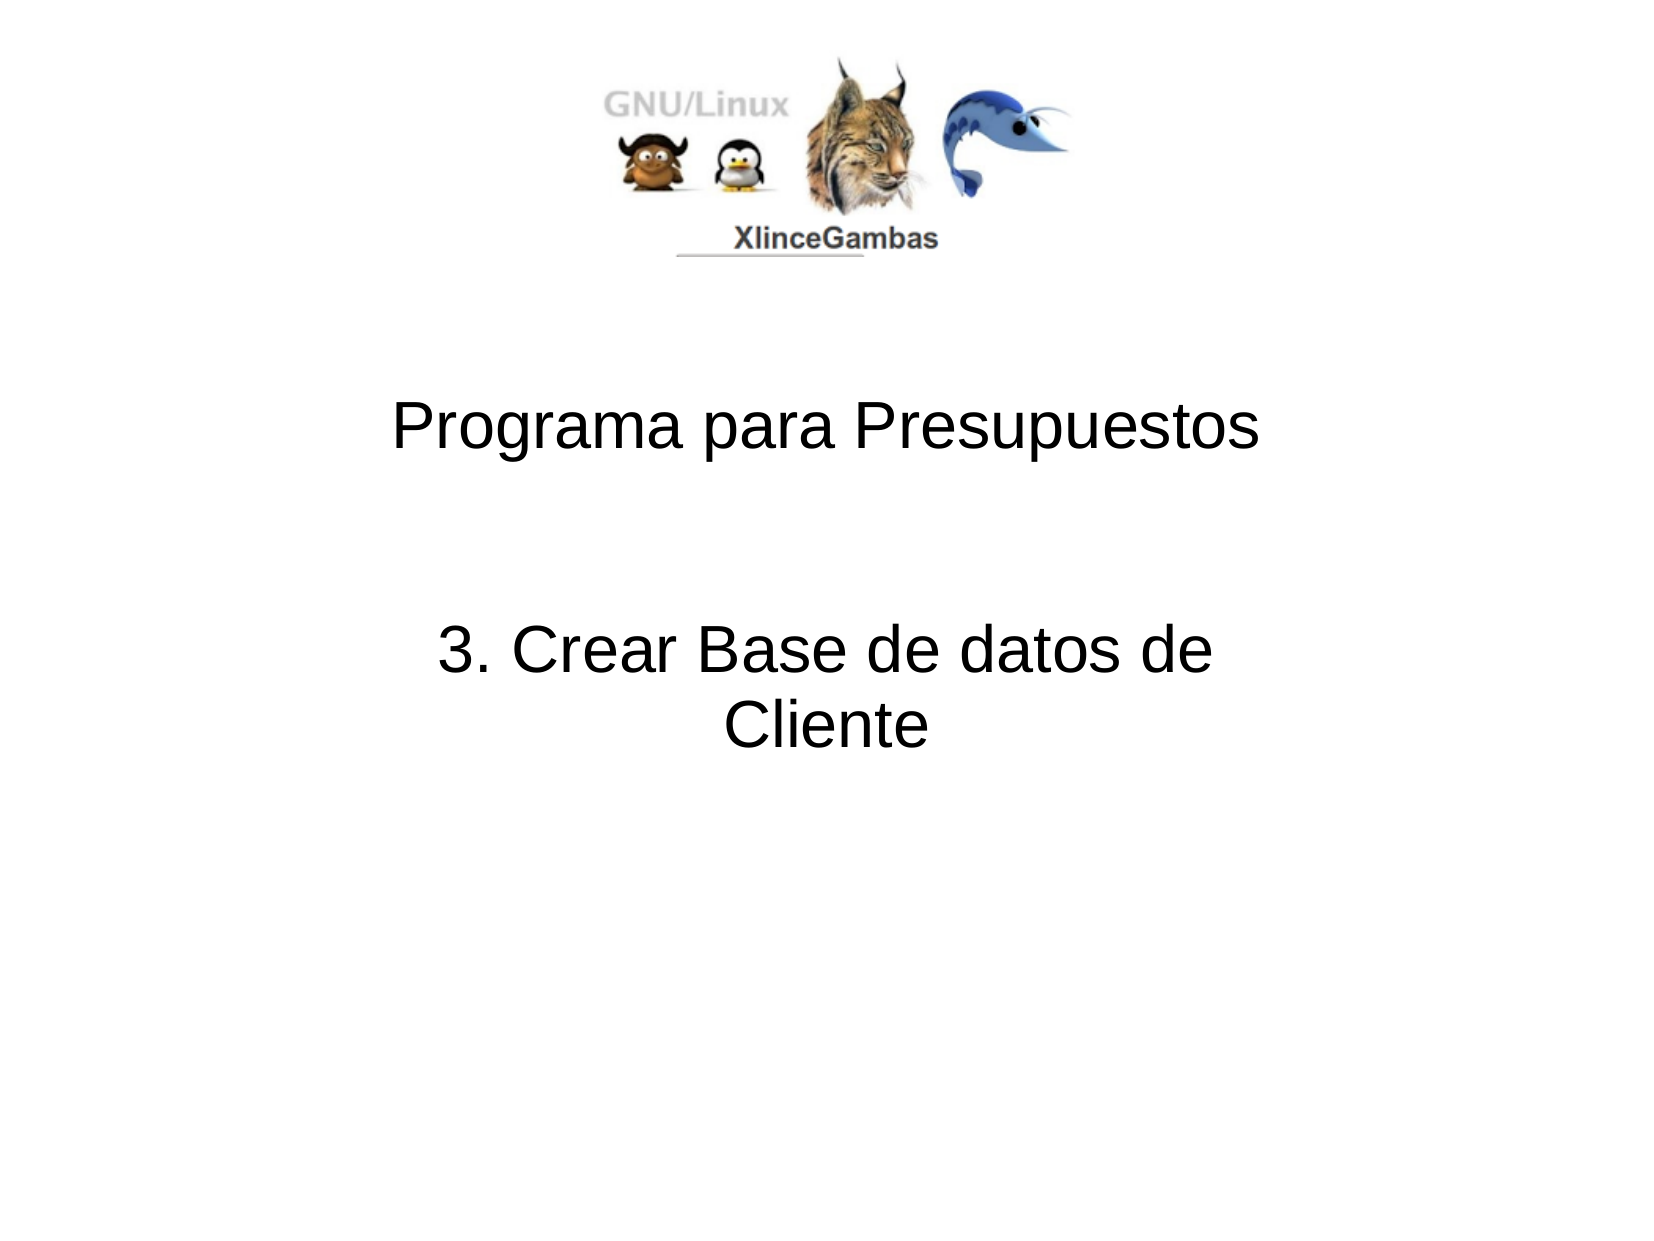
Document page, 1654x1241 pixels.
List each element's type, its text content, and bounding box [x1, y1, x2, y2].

subtitle Programa para Presupuestos 3. Crear Base de datos de Cliente [82, 290, 1571, 1010]
picture [575, 49, 1078, 257]
